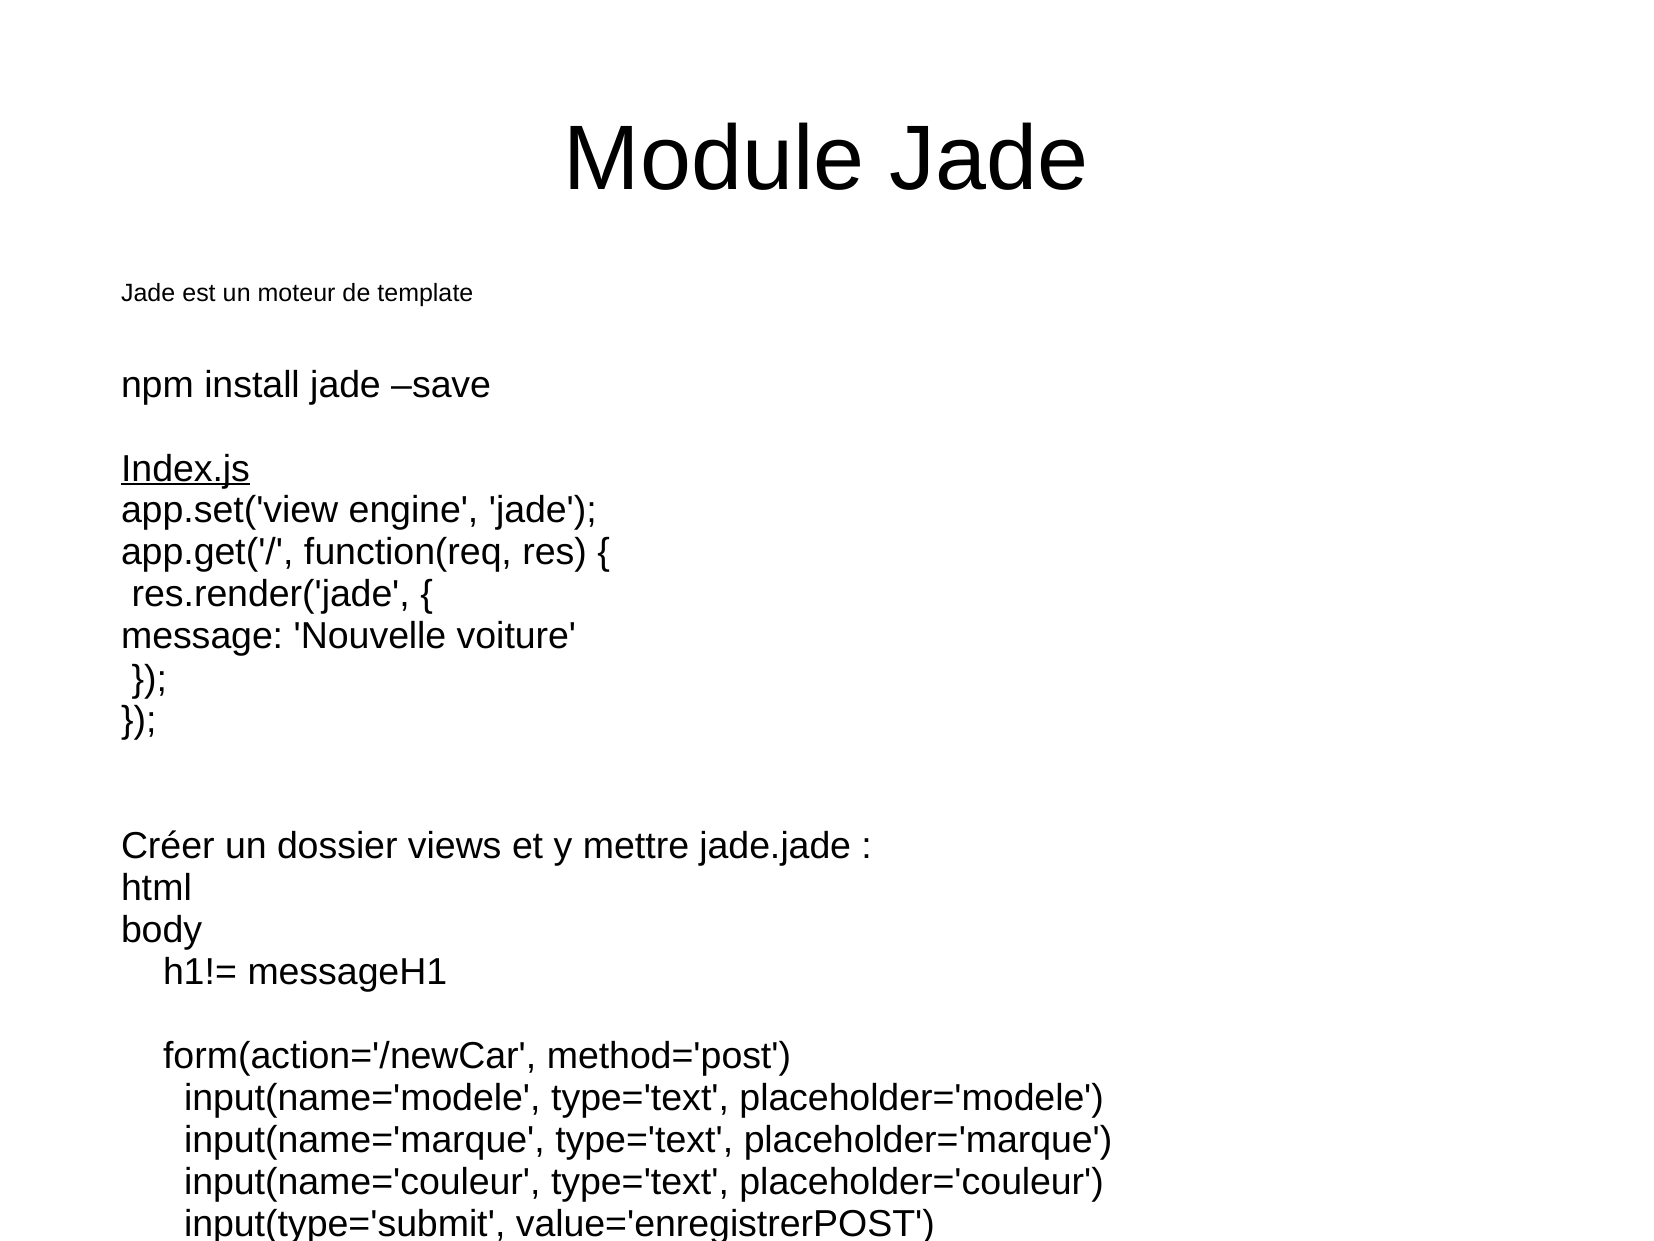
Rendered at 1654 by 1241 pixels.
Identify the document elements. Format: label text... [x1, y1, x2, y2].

text_box Jade est un moteur de template npm install jade –save Index.js app.set('view engine', 'jade'); app.get('/', function(req, res) { res.render('jade', { message: 'Nouvelle voiture' }); }); Créer un dossier views et y mettre jade.jade : html body h1!= messageH1 form(action='/newCar', method='post') input(name='modele', type='text', placeholder='modele') input(name='marque', type='text', placeholder='marque') input(name='couleur', type='text', placeholder='couleur') input(type='submit', value='enregistrerPOST') [106, 271, 1524, 1241]
title Module Jade [82, 49, 1571, 257]
